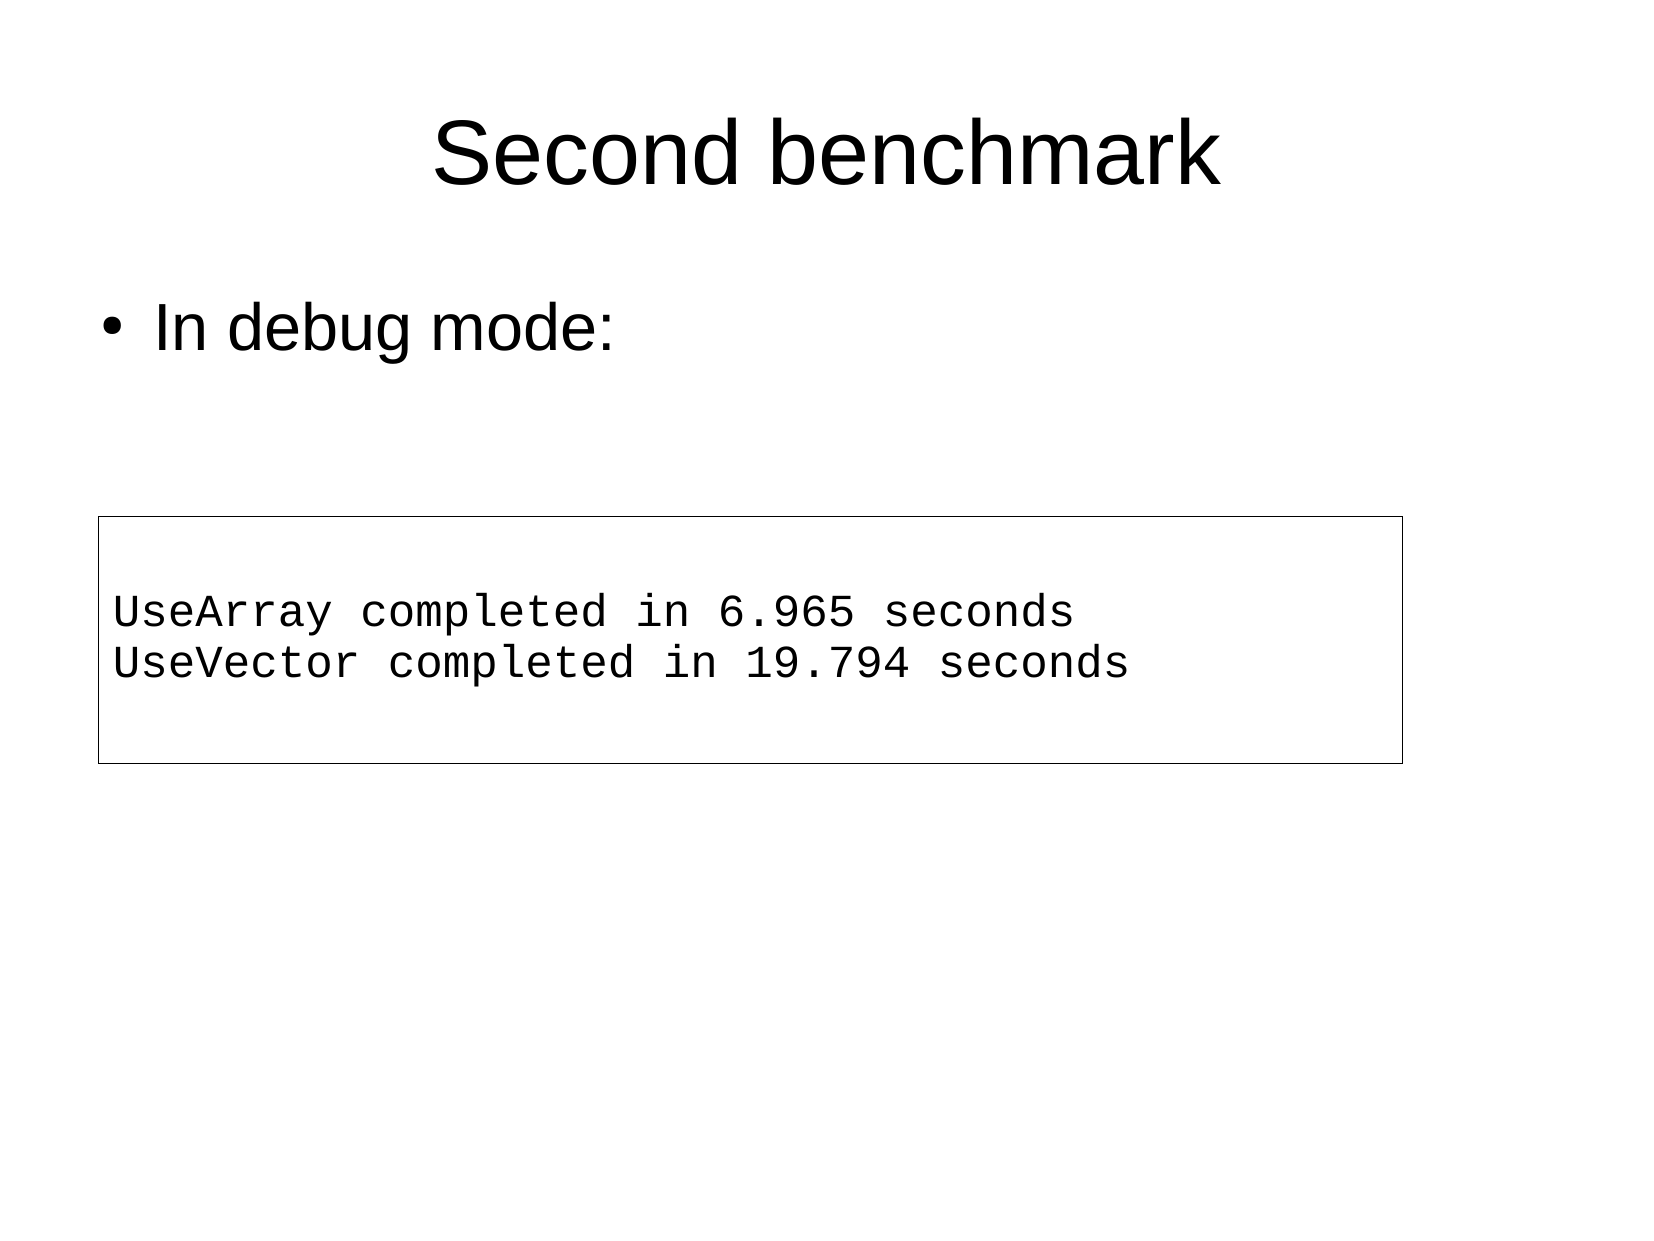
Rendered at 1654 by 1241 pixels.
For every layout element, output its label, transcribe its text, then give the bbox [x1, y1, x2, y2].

title Second benchmark [82, 49, 1571, 257]
text_box UseArray completed in 6.965 seconds UseVector completed in 19.794 seconds [98, 516, 1403, 764]
list In debug mode: [82, 290, 1571, 1010]
